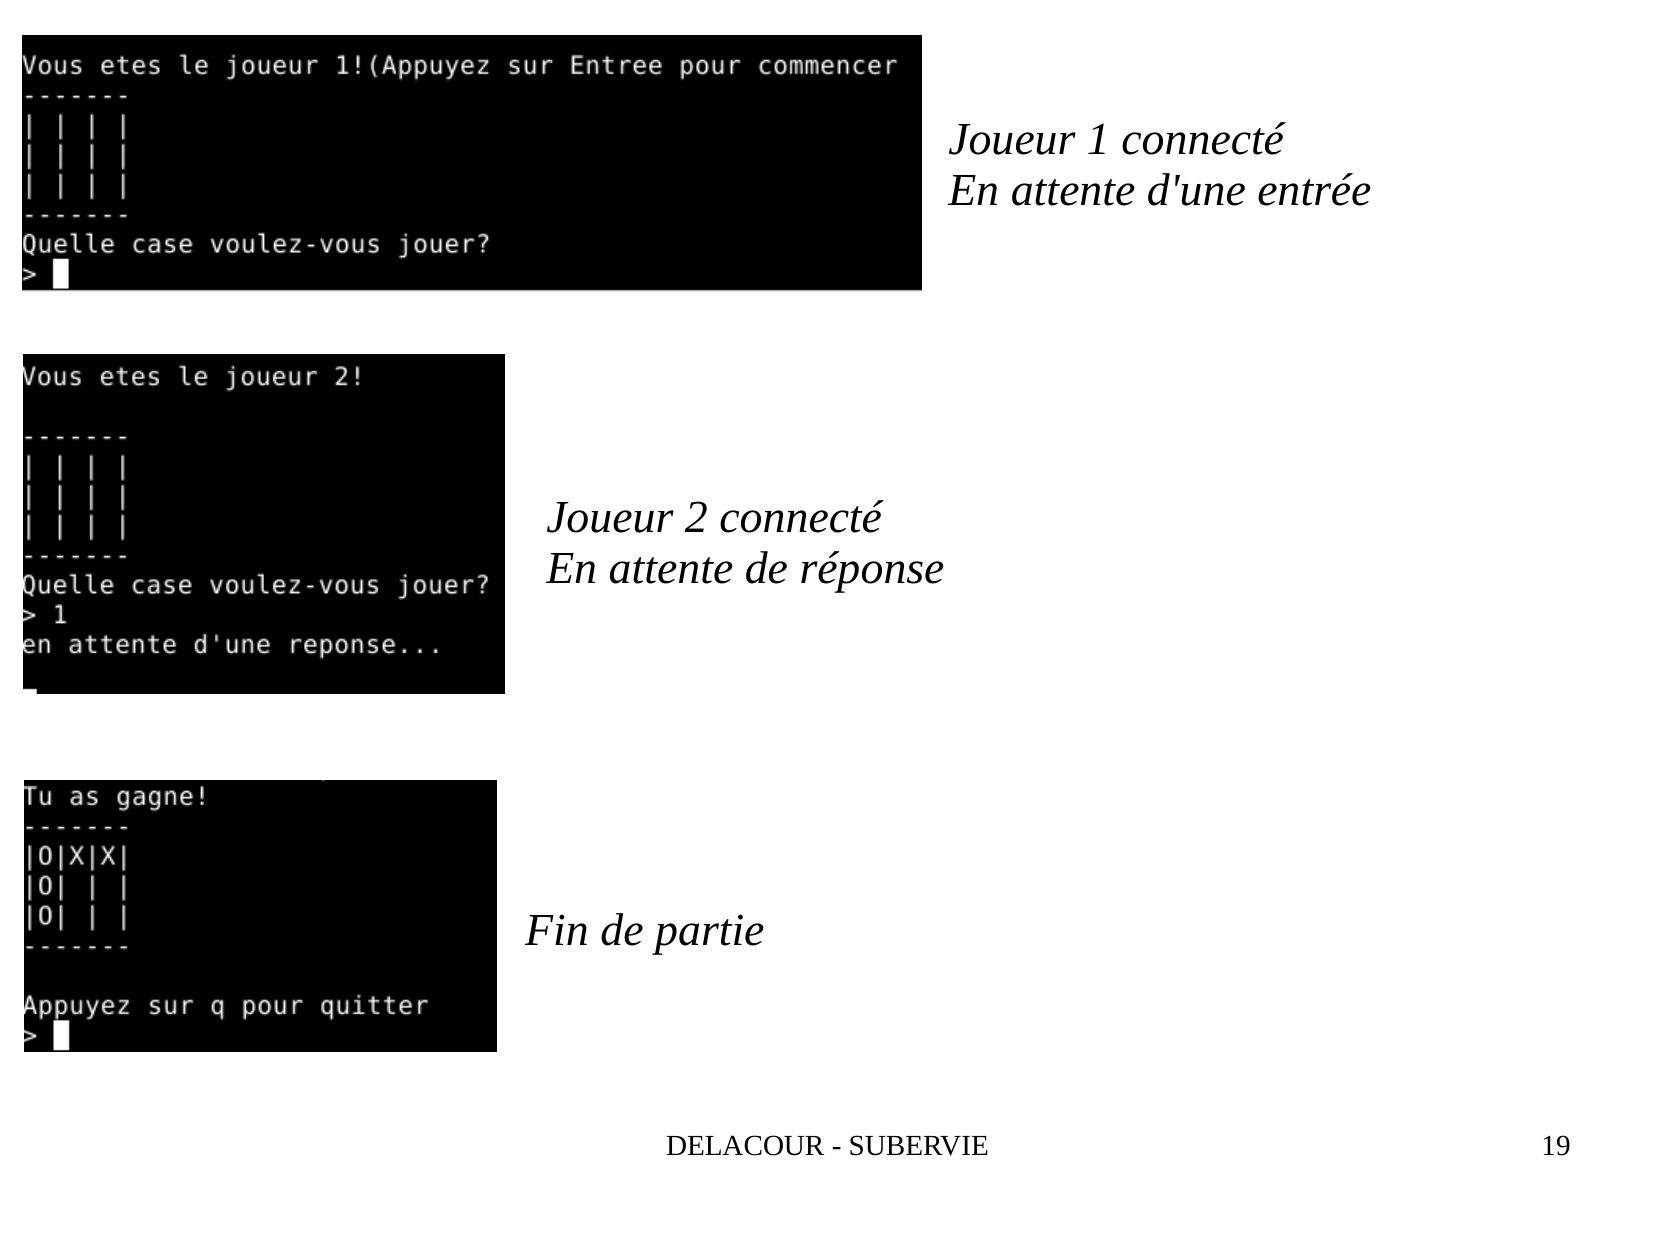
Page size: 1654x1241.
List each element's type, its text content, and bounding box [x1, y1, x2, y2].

picture [24, 780, 497, 1052]
text_box Joueur 1 connecté En attente d'une entrée [933, 106, 1387, 223]
picture [22, 35, 922, 292]
picture [23, 354, 505, 694]
text_box Joueur 2 connecté En attente de réponse [531, 484, 960, 601]
text_box Fin de partie [510, 897, 780, 964]
